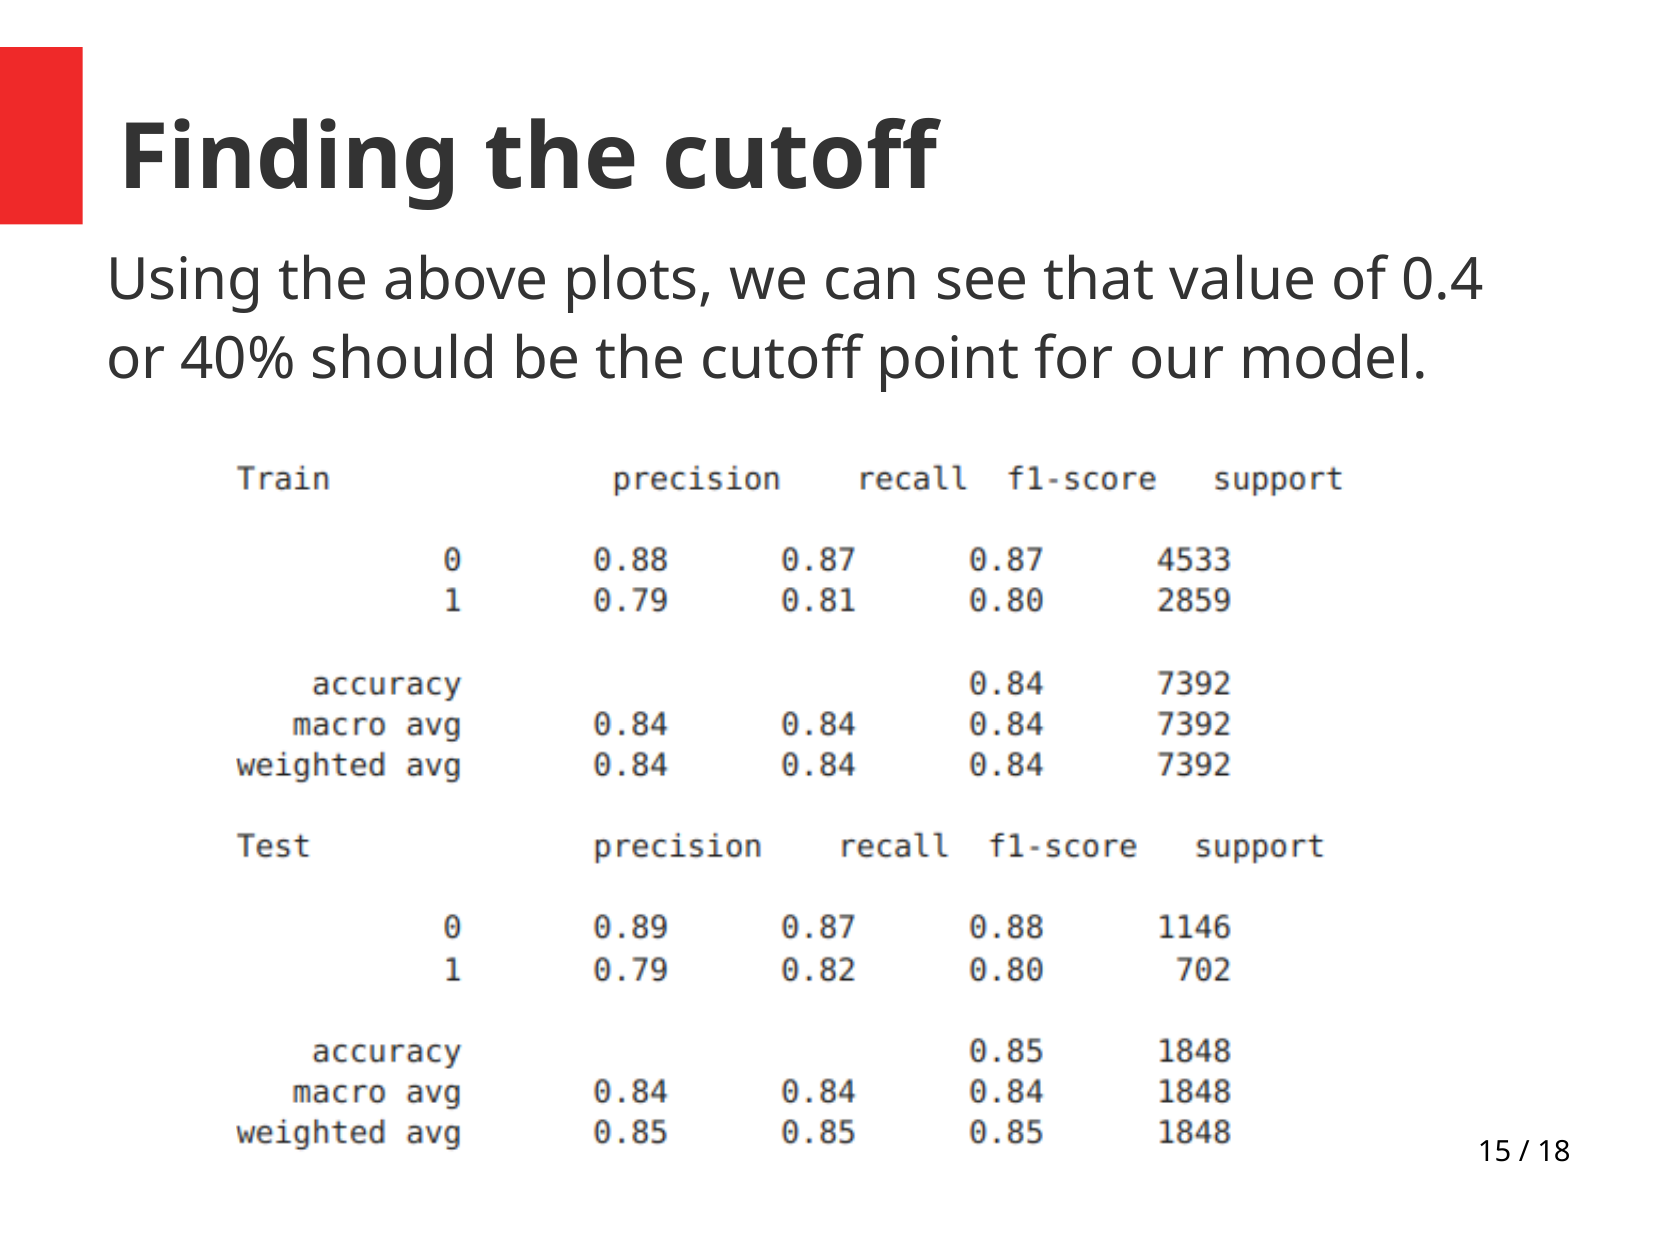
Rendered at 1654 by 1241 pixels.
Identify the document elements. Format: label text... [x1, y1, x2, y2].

title Finding the cutoff [118, 49, 1571, 257]
list Using the above plots, we can see that value of 0.4 or 40% should be the cutoff point for our model. [106, 237, 1524, 957]
picture [236, 460, 1359, 1182]
